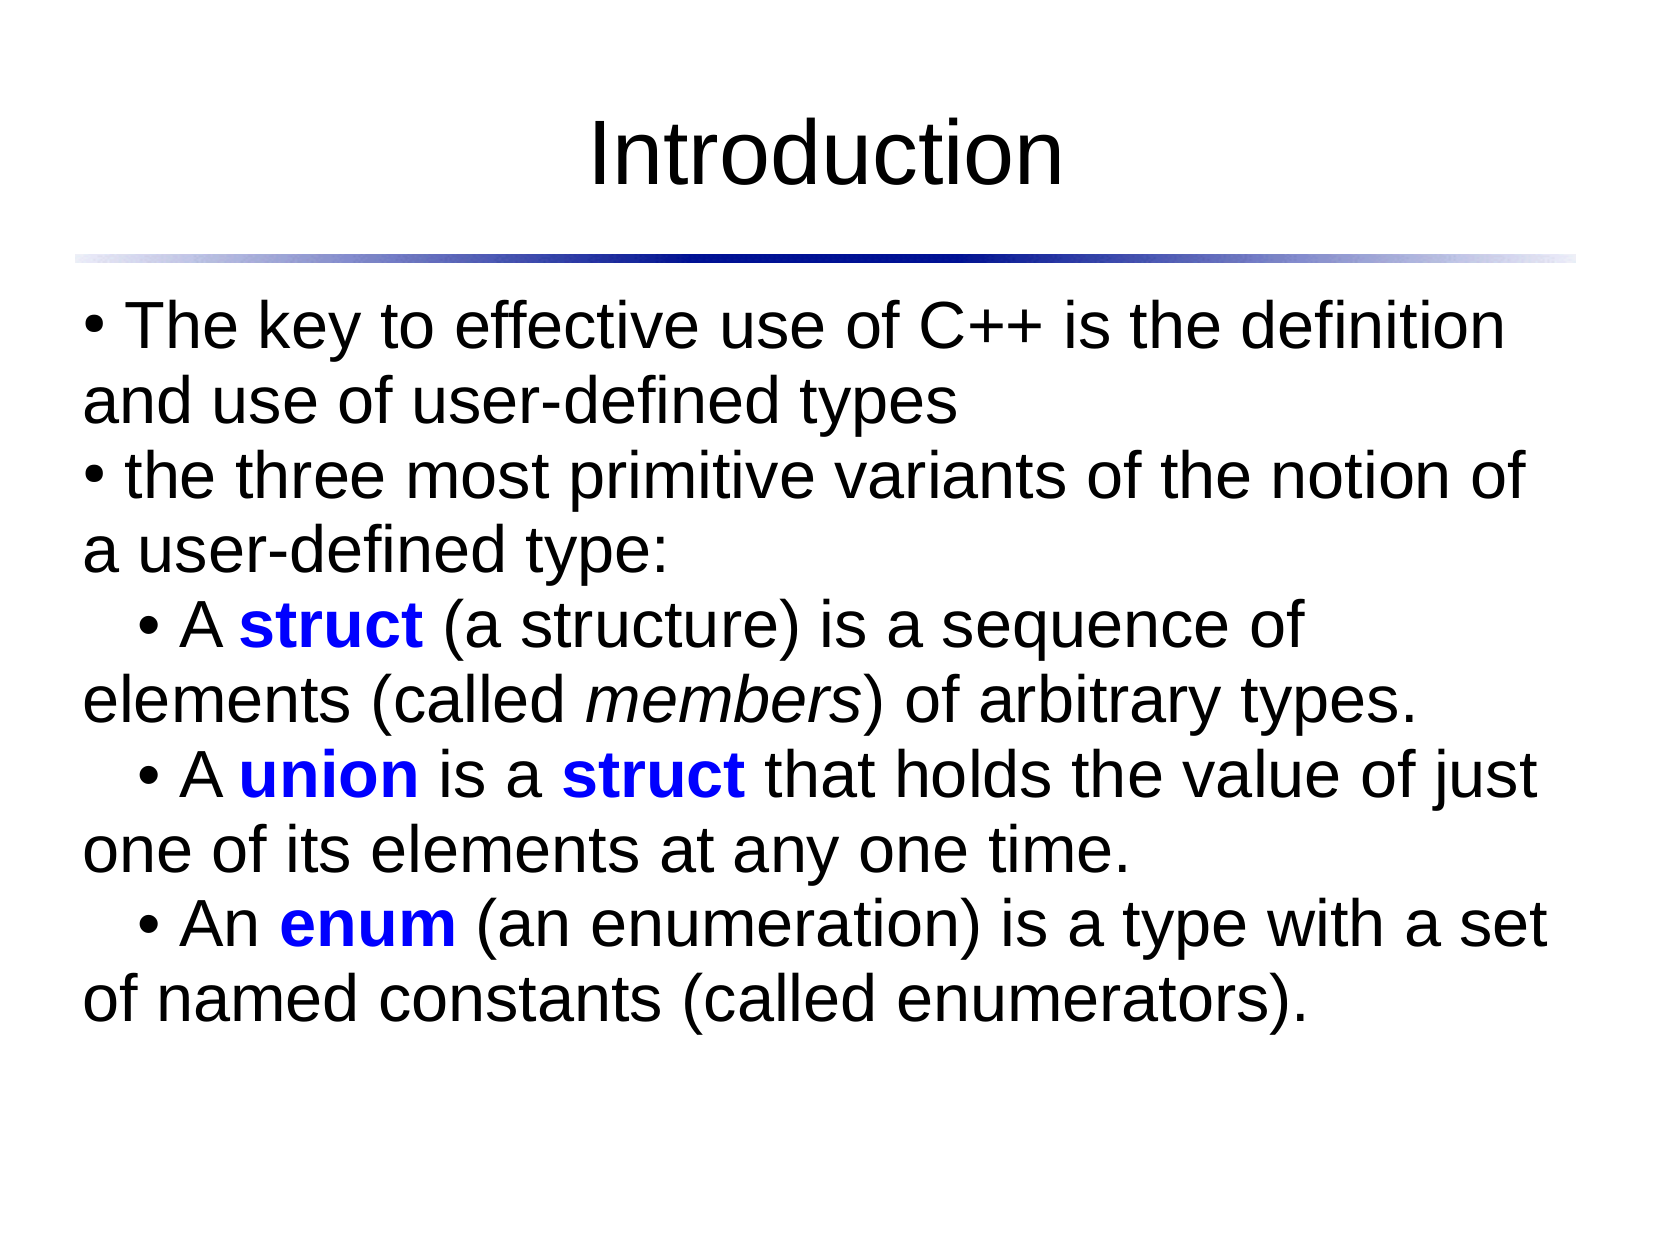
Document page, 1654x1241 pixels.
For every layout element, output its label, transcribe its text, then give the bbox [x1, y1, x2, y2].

title Introduction [82, 65, 1571, 241]
picture [75, 254, 1576, 263]
subtitle The key to effective use of C++ is the definition and use of user-defined types the three most primitive variants of the notion of a user-defined type: • A struct (a structure) is a sequence of elements (called members) of arbitrary types. • A union is a struct that holds the value of just one of its elements at any one time. • An enum (an enumeration) is a type with a set of named constants (called enumerators). [82, 288, 1571, 1036]
